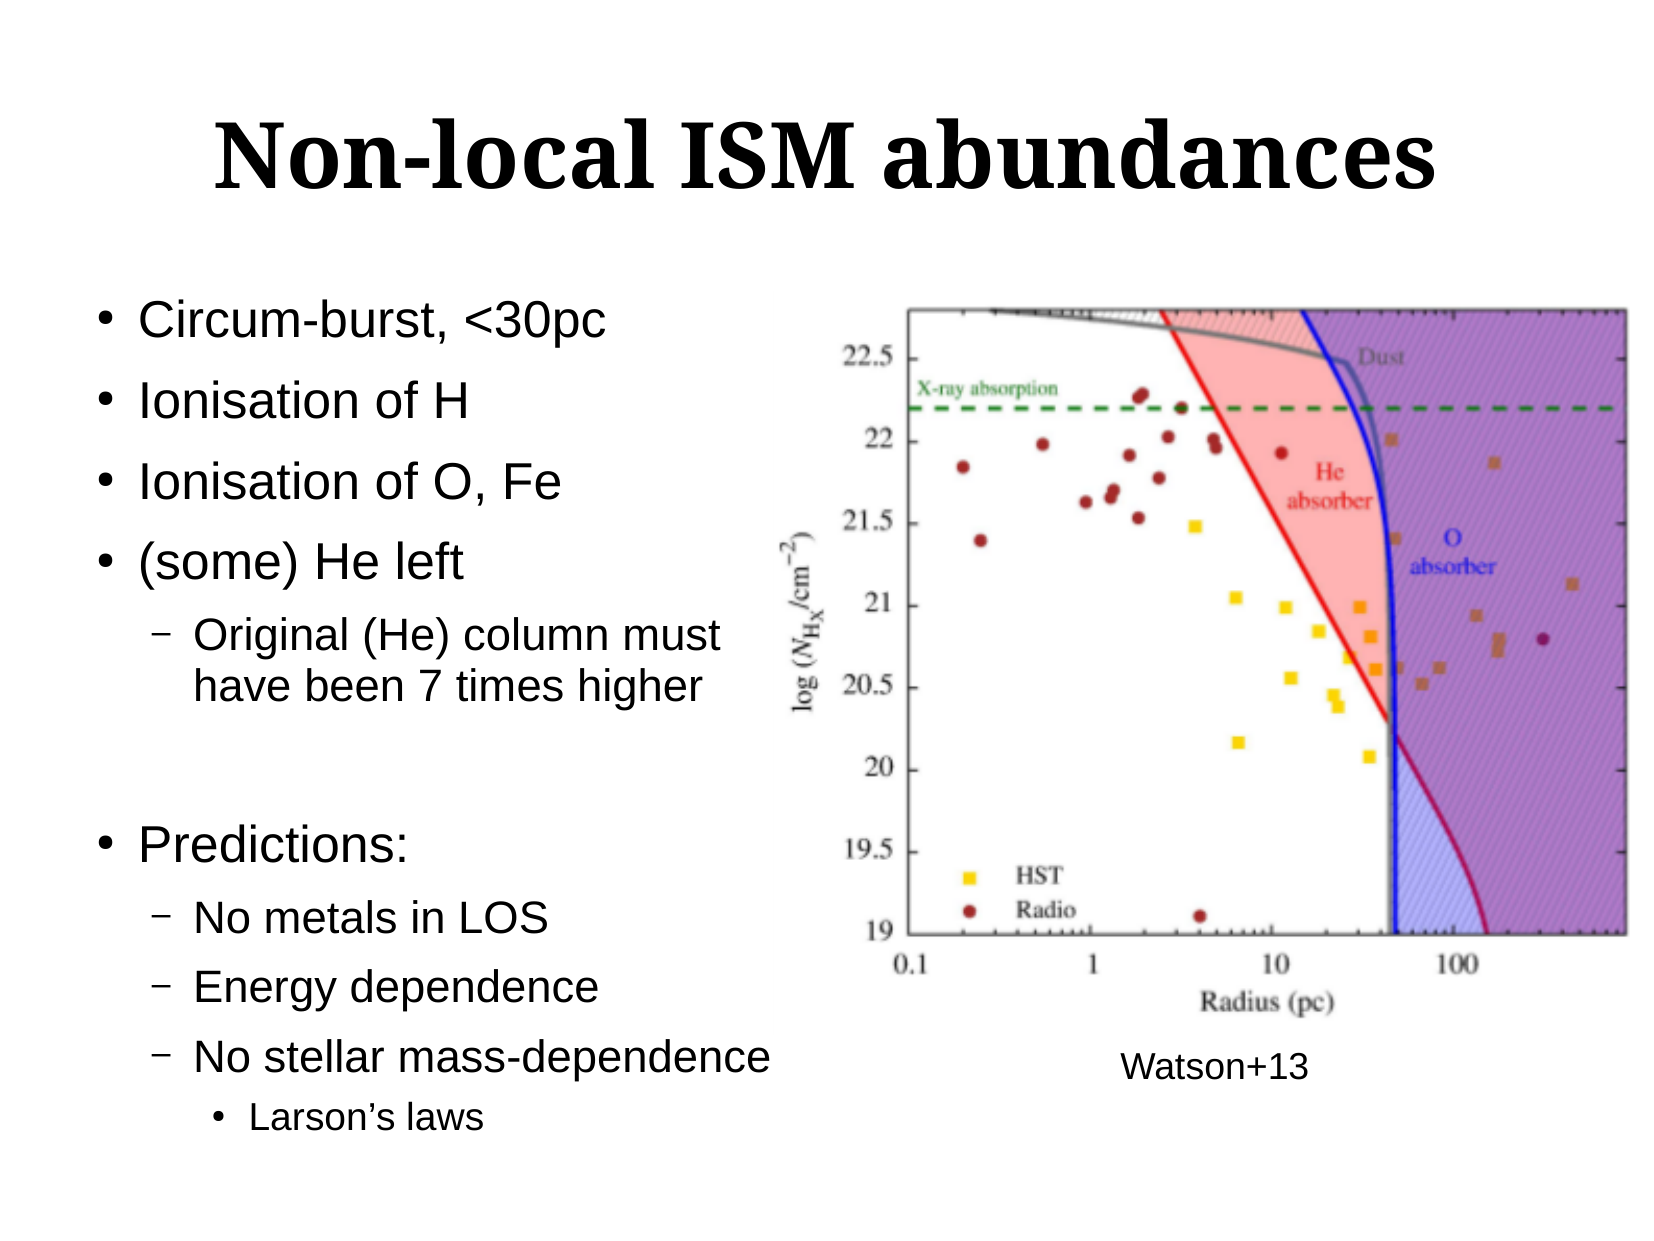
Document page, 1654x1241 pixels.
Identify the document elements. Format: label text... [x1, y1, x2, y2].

picture [772, 291, 1636, 1036]
title Non-local ISM abundances [82, 49, 1571, 257]
list Circum-burst, <30pc Ionisation of H Ionisation of O, Fe (some) He left Original (He) column must have been 7 times higher Predictions: No metals in LOS Energy dependence No stellar mass-dependence Larson’s laws [82, 290, 773, 1171]
text_box Watson+13 [900, 1038, 1531, 1096]
